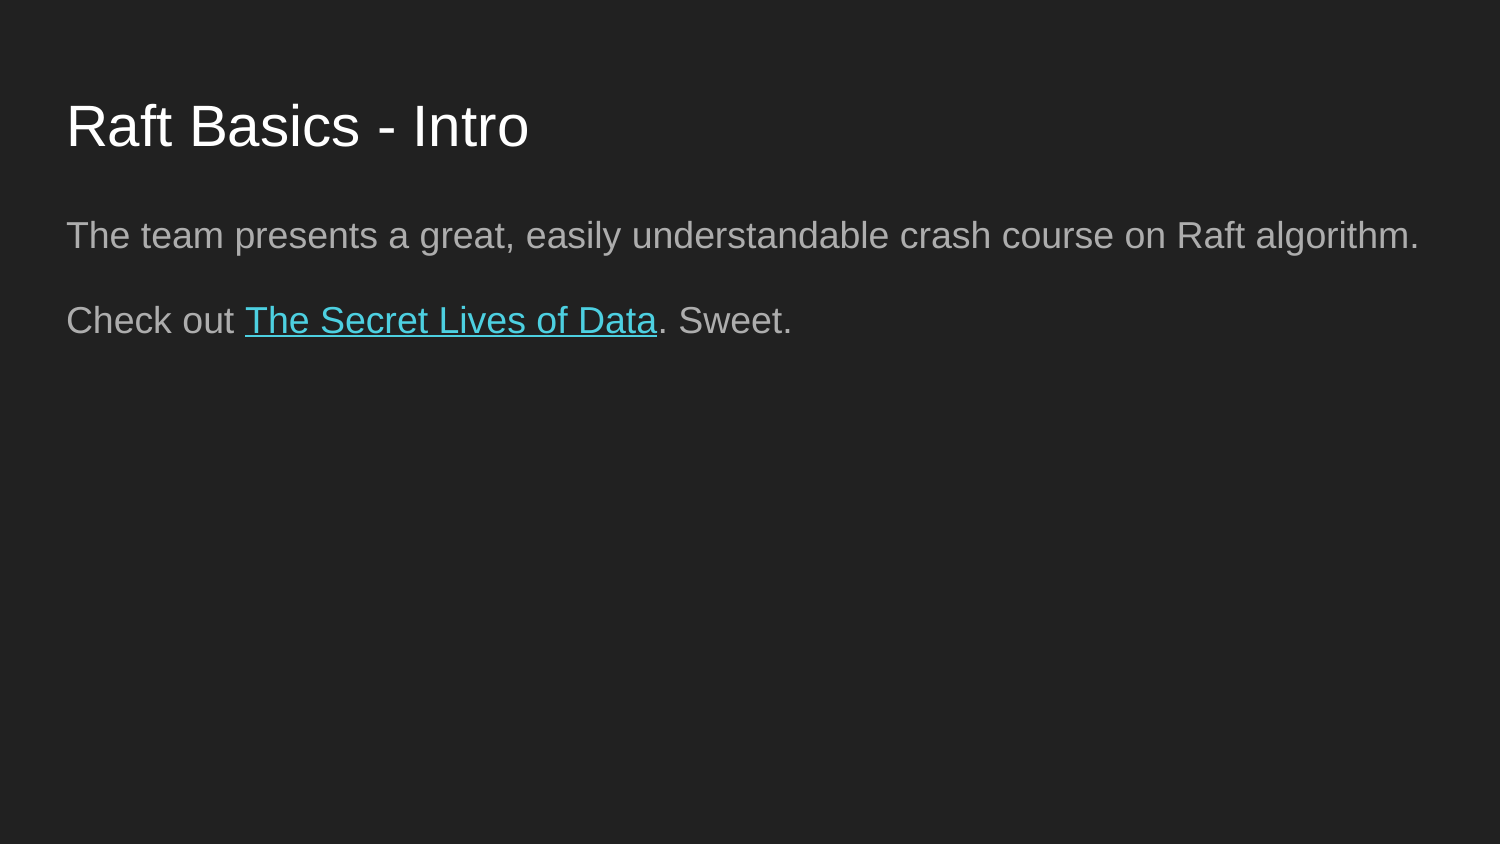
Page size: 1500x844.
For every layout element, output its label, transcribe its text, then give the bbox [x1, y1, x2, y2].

list The team presents a great, easily understandable crash course on Raft algorithm. Check out The Secret Lives of Data. Sweet. [51, 189, 1449, 750]
title Raft Basics - Intro [51, 72, 1449, 167]
